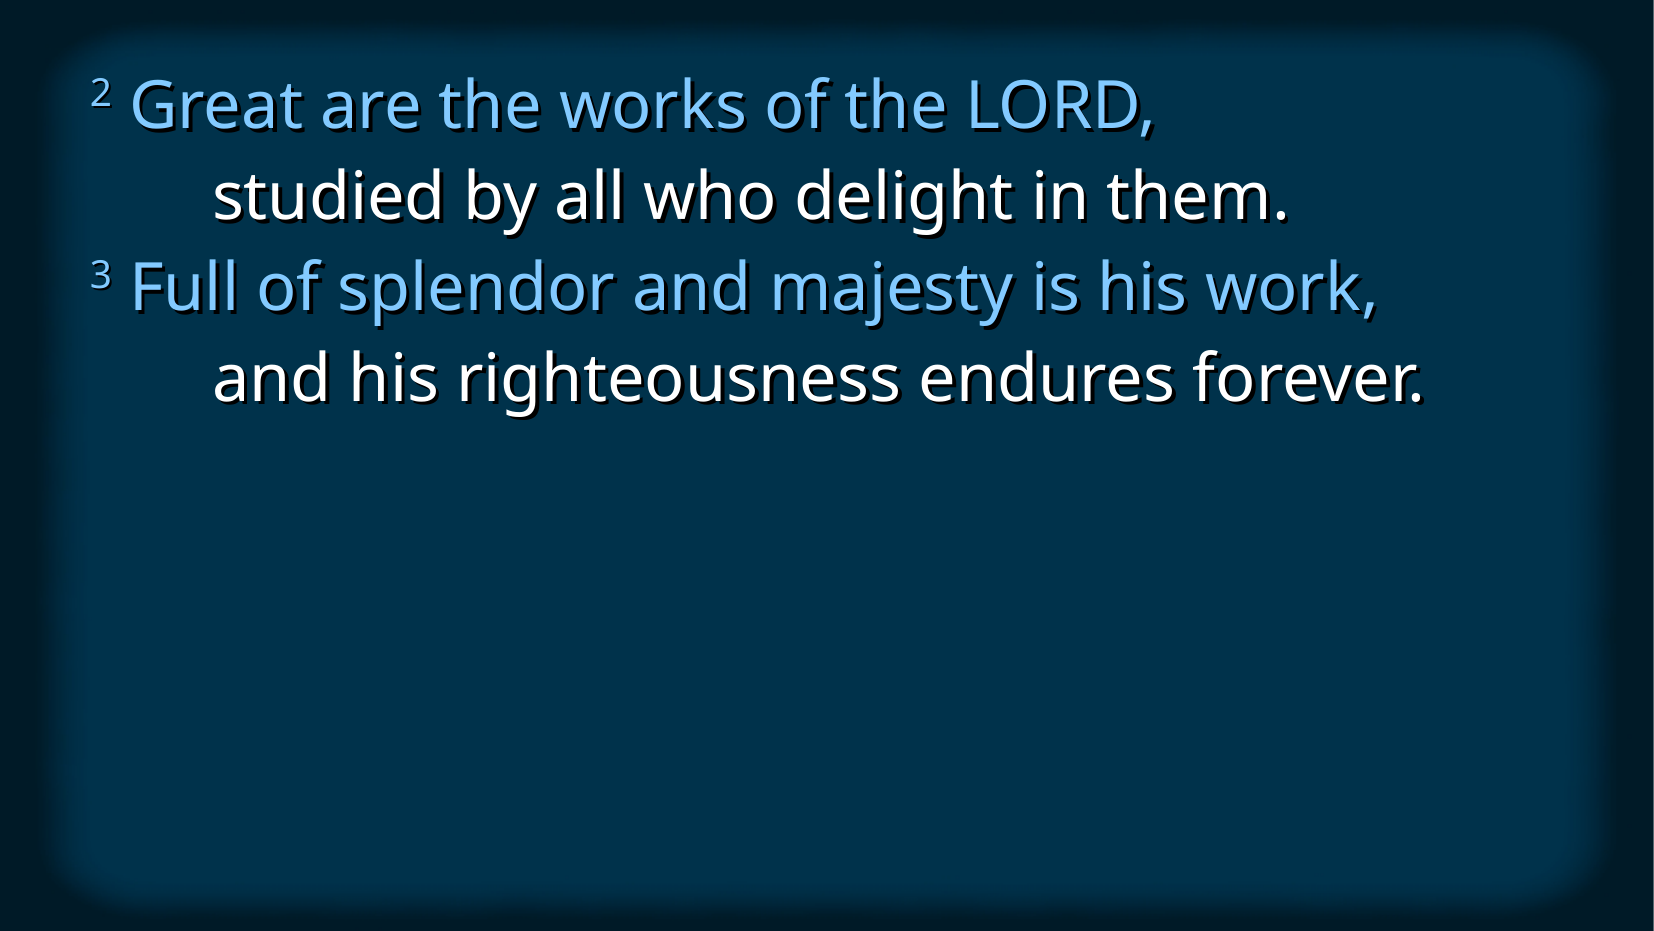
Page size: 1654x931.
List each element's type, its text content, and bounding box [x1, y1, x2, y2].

text_box 2 Great are the works of the LORD, studied by all who delight in them. 3 Full of splendor and majesty is his work, and his righteousness endures forever. [75, 50, 1576, 421]
picture [0, 0, 1654, 931]
